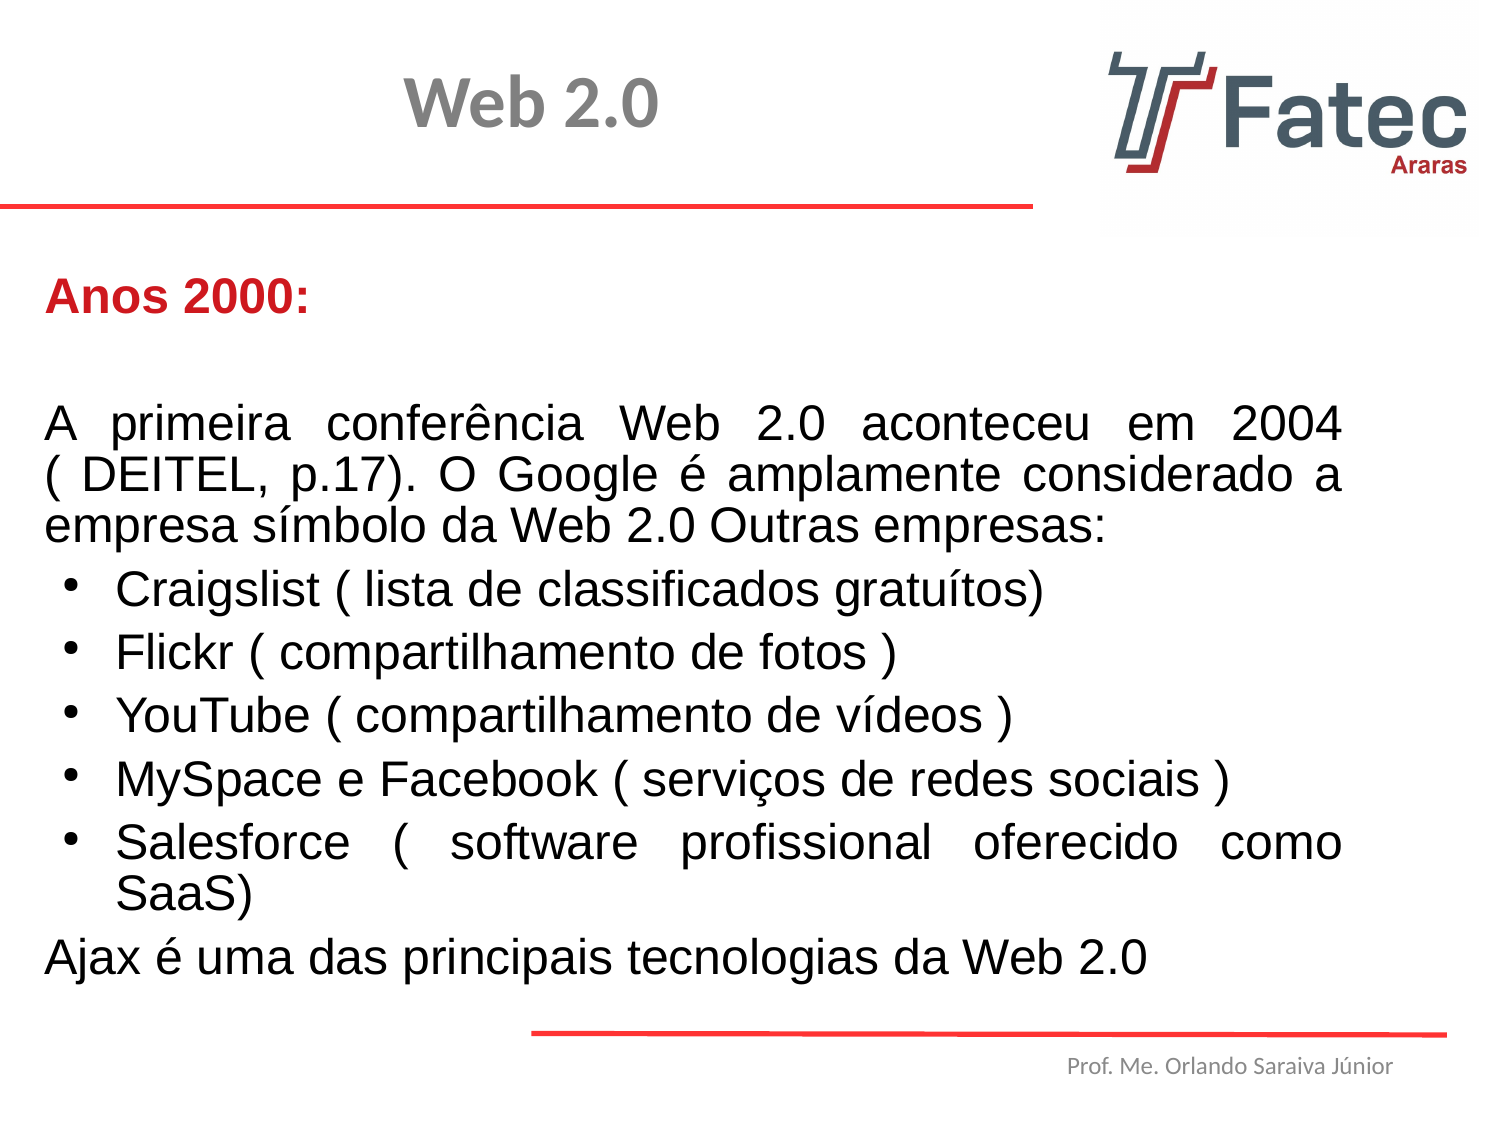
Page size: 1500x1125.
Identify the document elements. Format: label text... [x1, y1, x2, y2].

picture [1100, 0, 1479, 237]
list Anos 2000: A primeira conferência Web 2.0 aconteceu em 2004 ( DEITEL, p.17). O Google é amplamente considerado a empresa símbolo da Web 2.0 Outras empresas: Craigslist ( lista de classificados gratuítos) Flickr ( compartilhamento de fotos ) YouTube ( compartilhamento de vídeos ) MySpace e Facebook ( serviços de redes sociais ) Salesforce ( software profissional oferecido como SaaS) Ajax é uma das principais tecnologias da Web 2.0 [29, 265, 1359, 1004]
title Web 2.0 [0, 45, 1063, 233]
